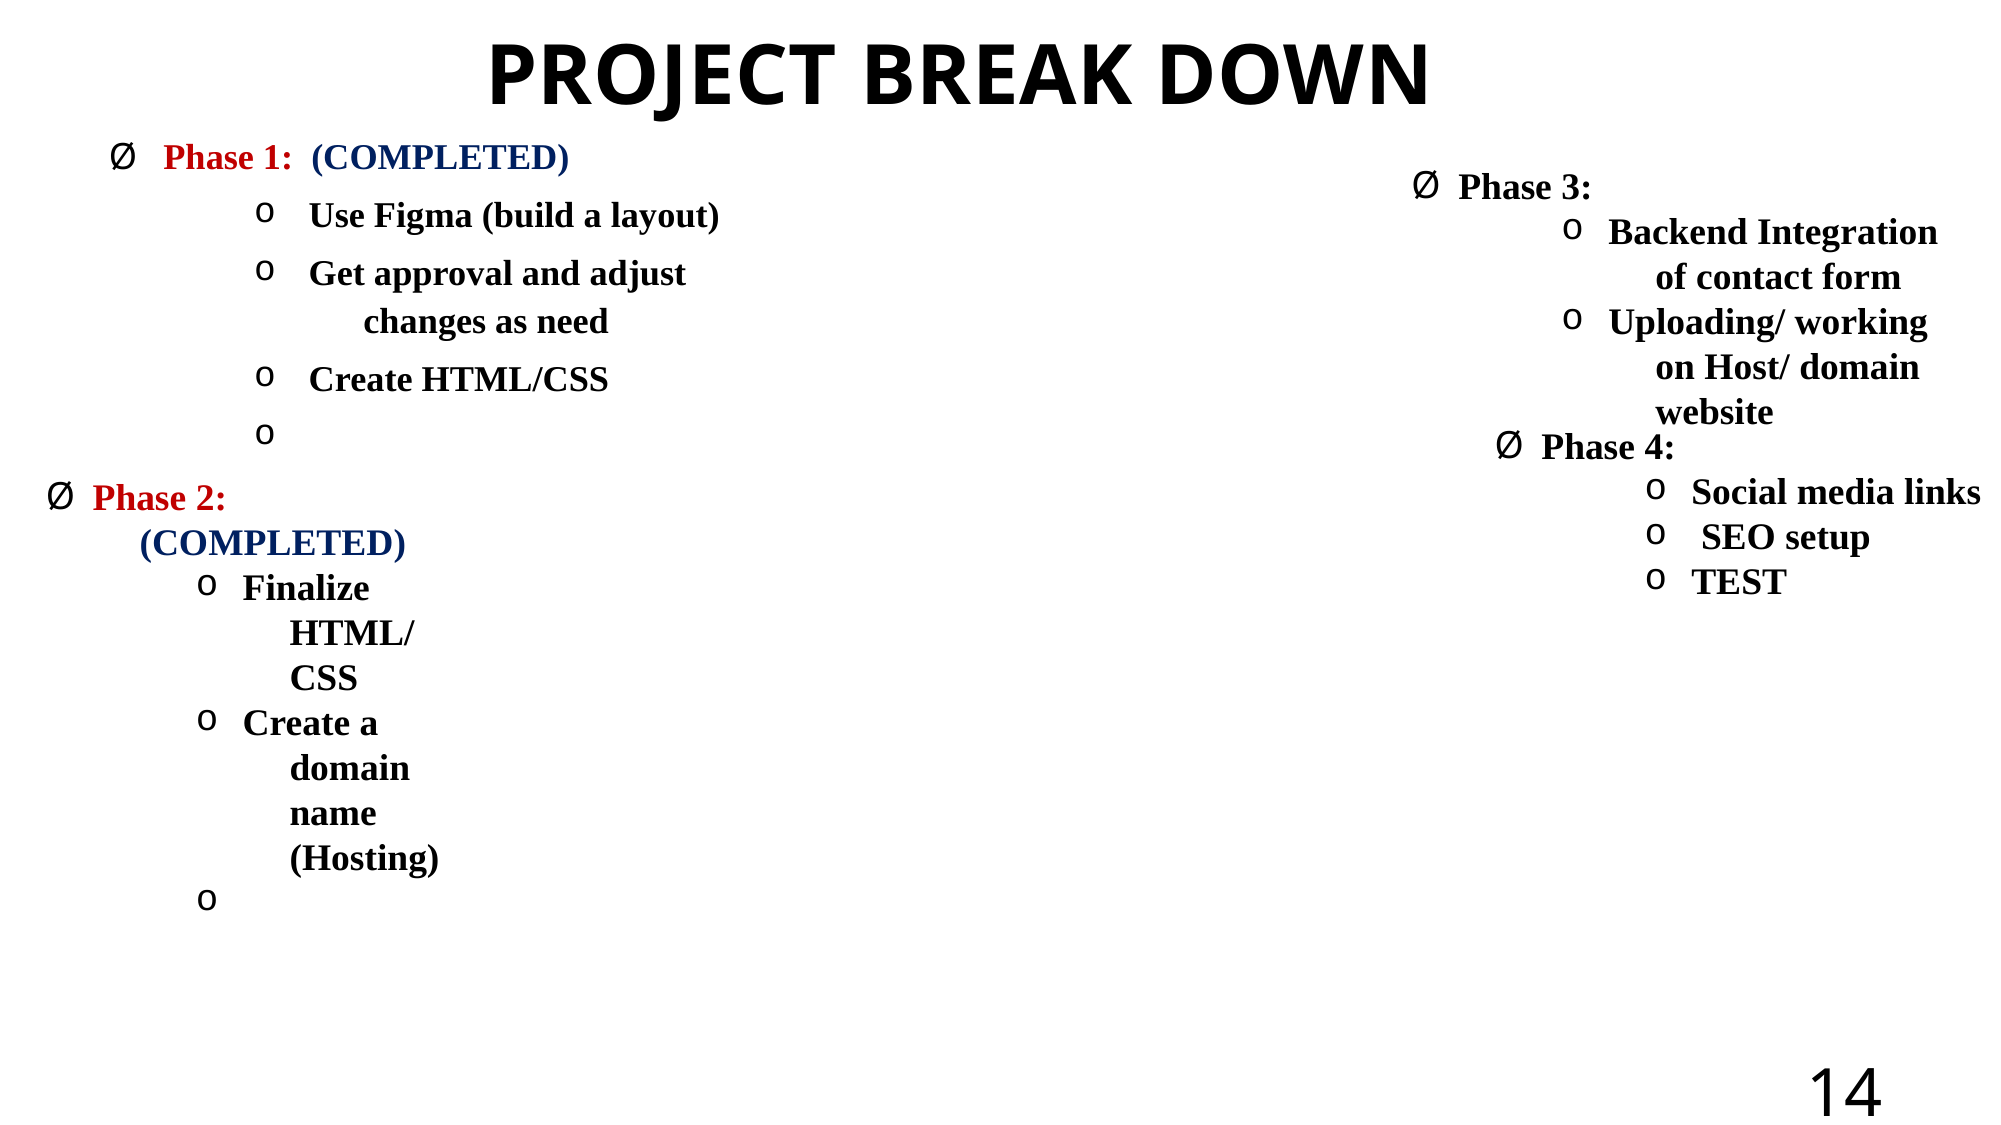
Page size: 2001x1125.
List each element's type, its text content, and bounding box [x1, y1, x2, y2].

text_box Phase 3: Backend Integration of contact form Uploading/ working on Host/ domain website [1396, 154, 1956, 397]
text_box Phase 4: Social media links SEO setup TEST [1479, 414, 2000, 612]
text_box Phase 2: (COMPLETED) Finalize HTML/ CSS Create a domain name (Hosting) [30, 465, 481, 799]
title Project Break down [93, 0, 1848, 179]
list Phase 1: (COMPLETED) Use Figma (build a layout) Get approval and adjust changes as need Create HTML/CSS [93, 121, 754, 448]
slide_number 13 [1791, 1042, 1902, 1103]
